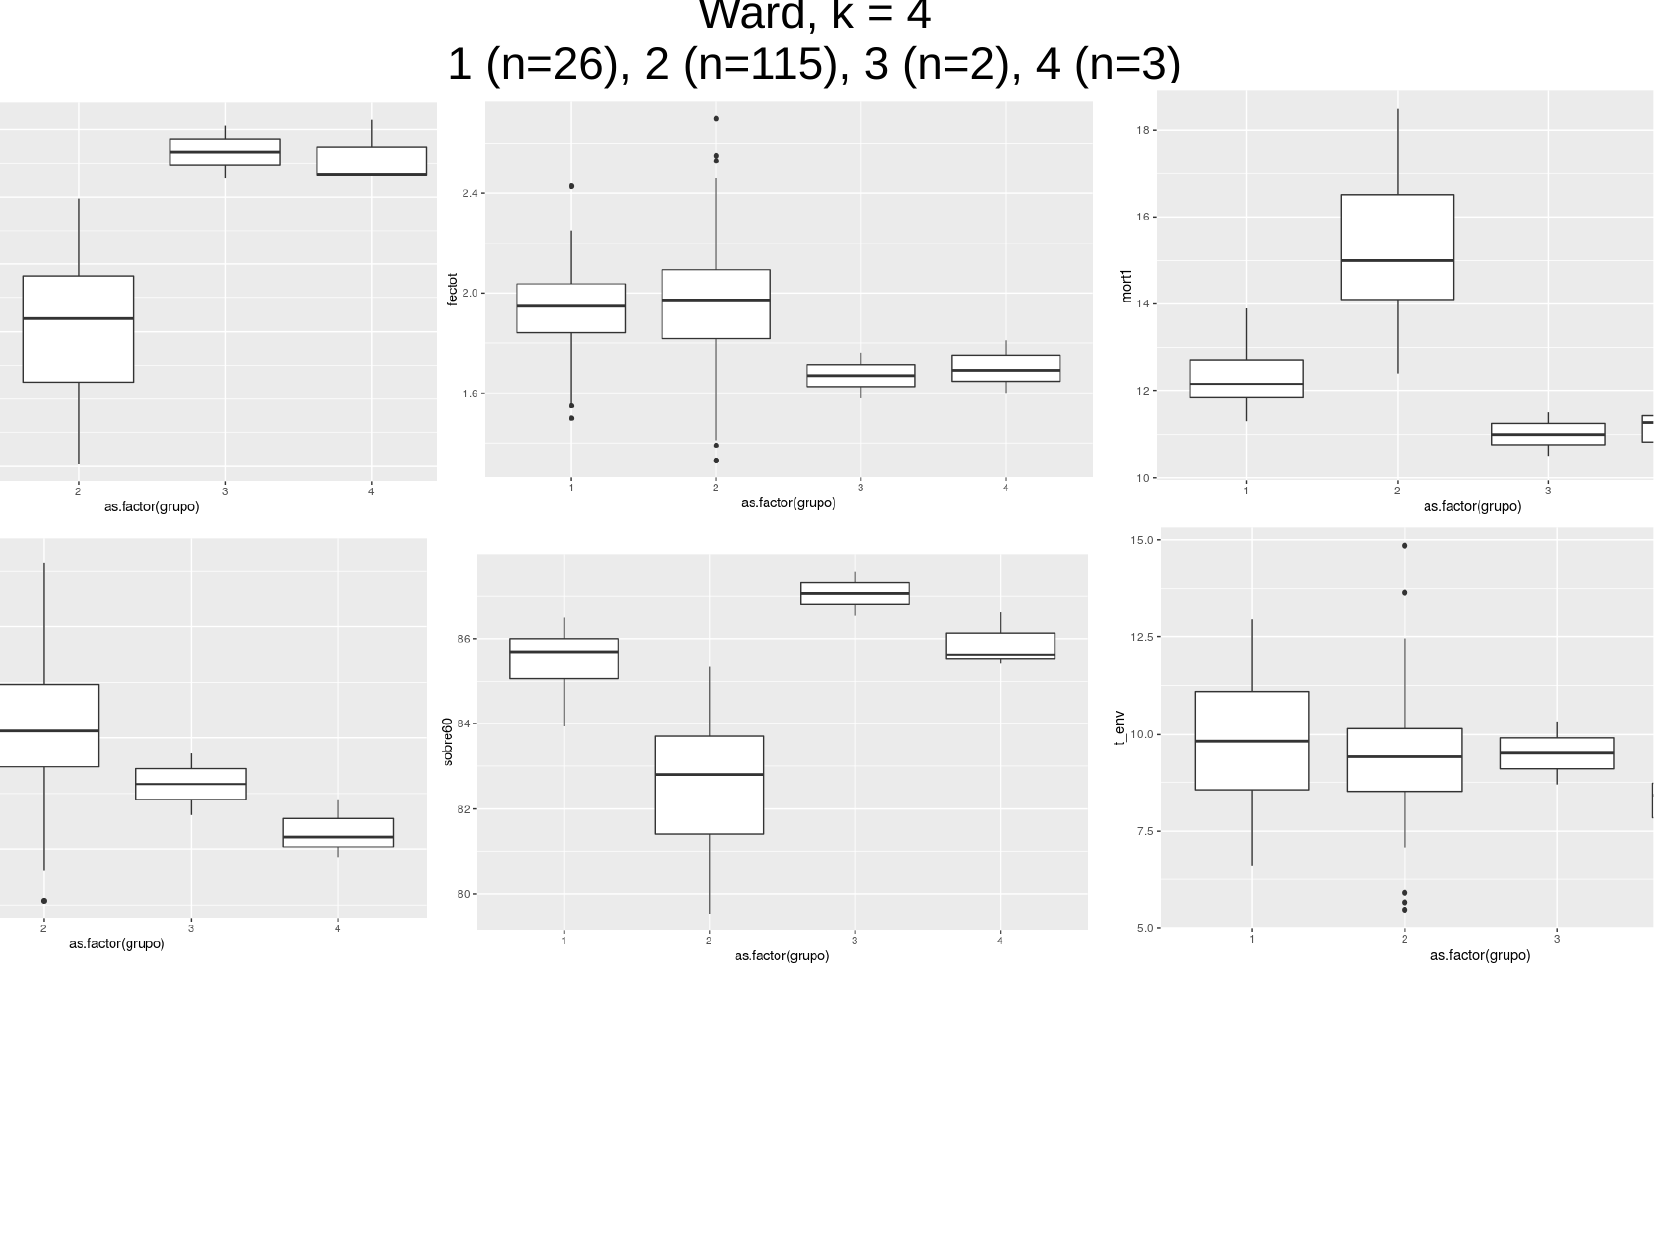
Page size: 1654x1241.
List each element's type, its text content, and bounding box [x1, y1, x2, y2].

picture [0, 94, 1099, 520]
picture [0, 531, 1094, 969]
title Ward, k = 4 1 (n=26), 2 (n=115), 3 (n=2), 4 (n=3) [70, 0, 1560, 142]
picture [1103, 83, 1654, 969]
